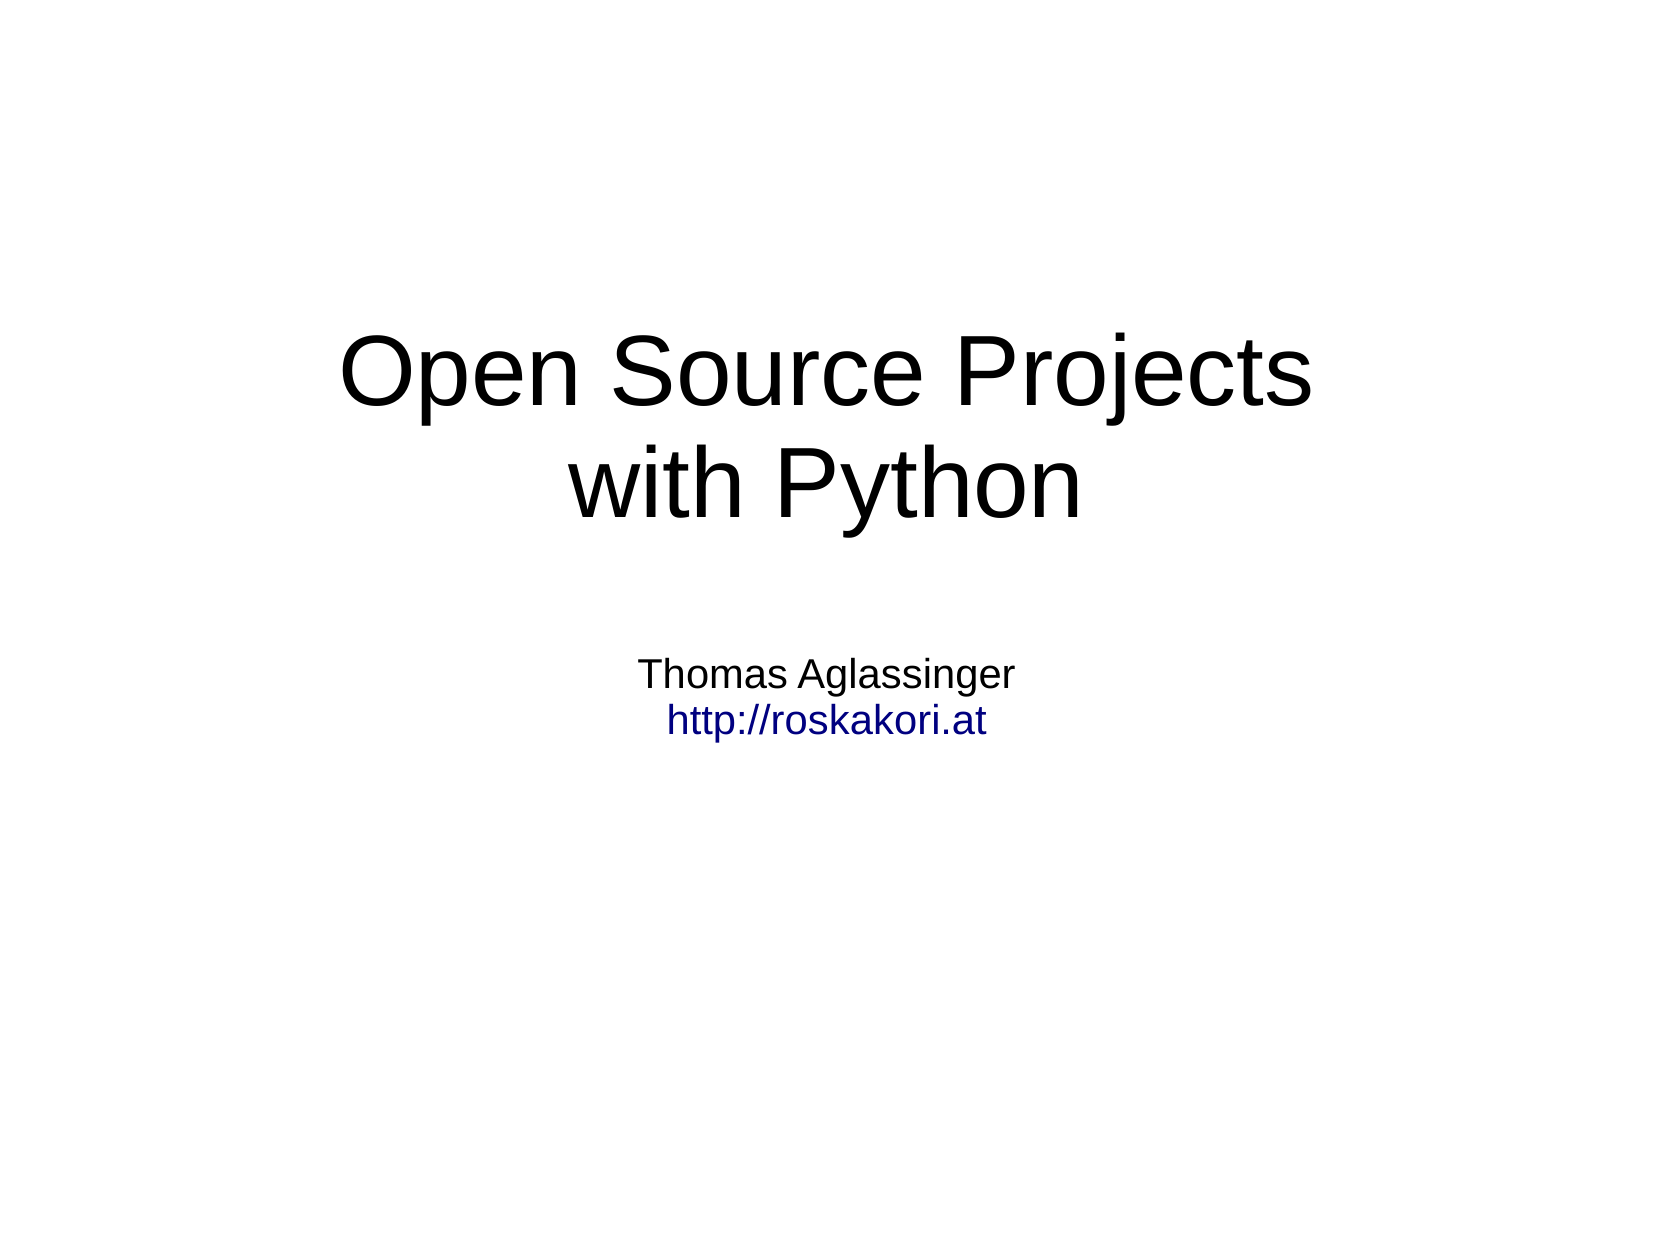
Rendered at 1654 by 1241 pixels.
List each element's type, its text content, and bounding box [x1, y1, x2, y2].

subtitle Open Source Projects with Python Thomas Aglassinger http://roskakori.at [82, 49, 1571, 1010]
